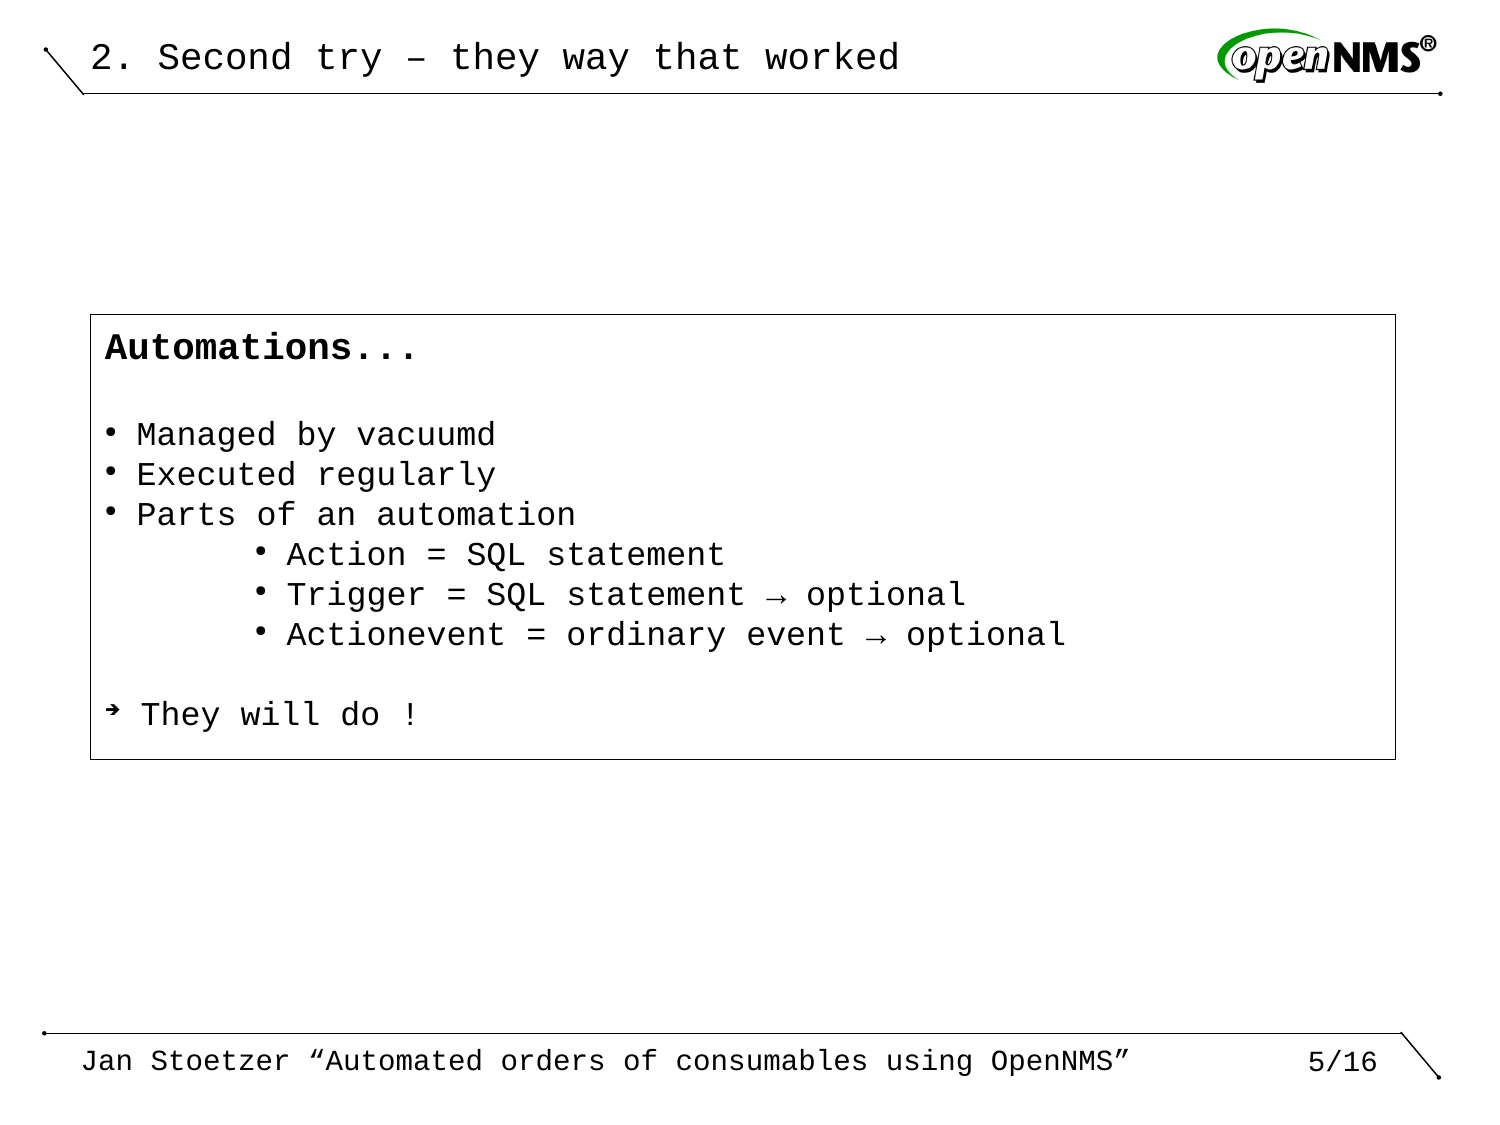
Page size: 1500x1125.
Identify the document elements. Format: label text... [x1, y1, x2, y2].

title 2. Second try – they way that worked [90, 30, 1111, 79]
picture [1213, 24, 1441, 87]
text_box Automations... Managed by vacuumd Executed regularly Parts of an automation Action = SQL statement Trigger = SQL statement → optional Actionevent = ordinary event → optional They will do ! [90, 314, 1396, 760]
